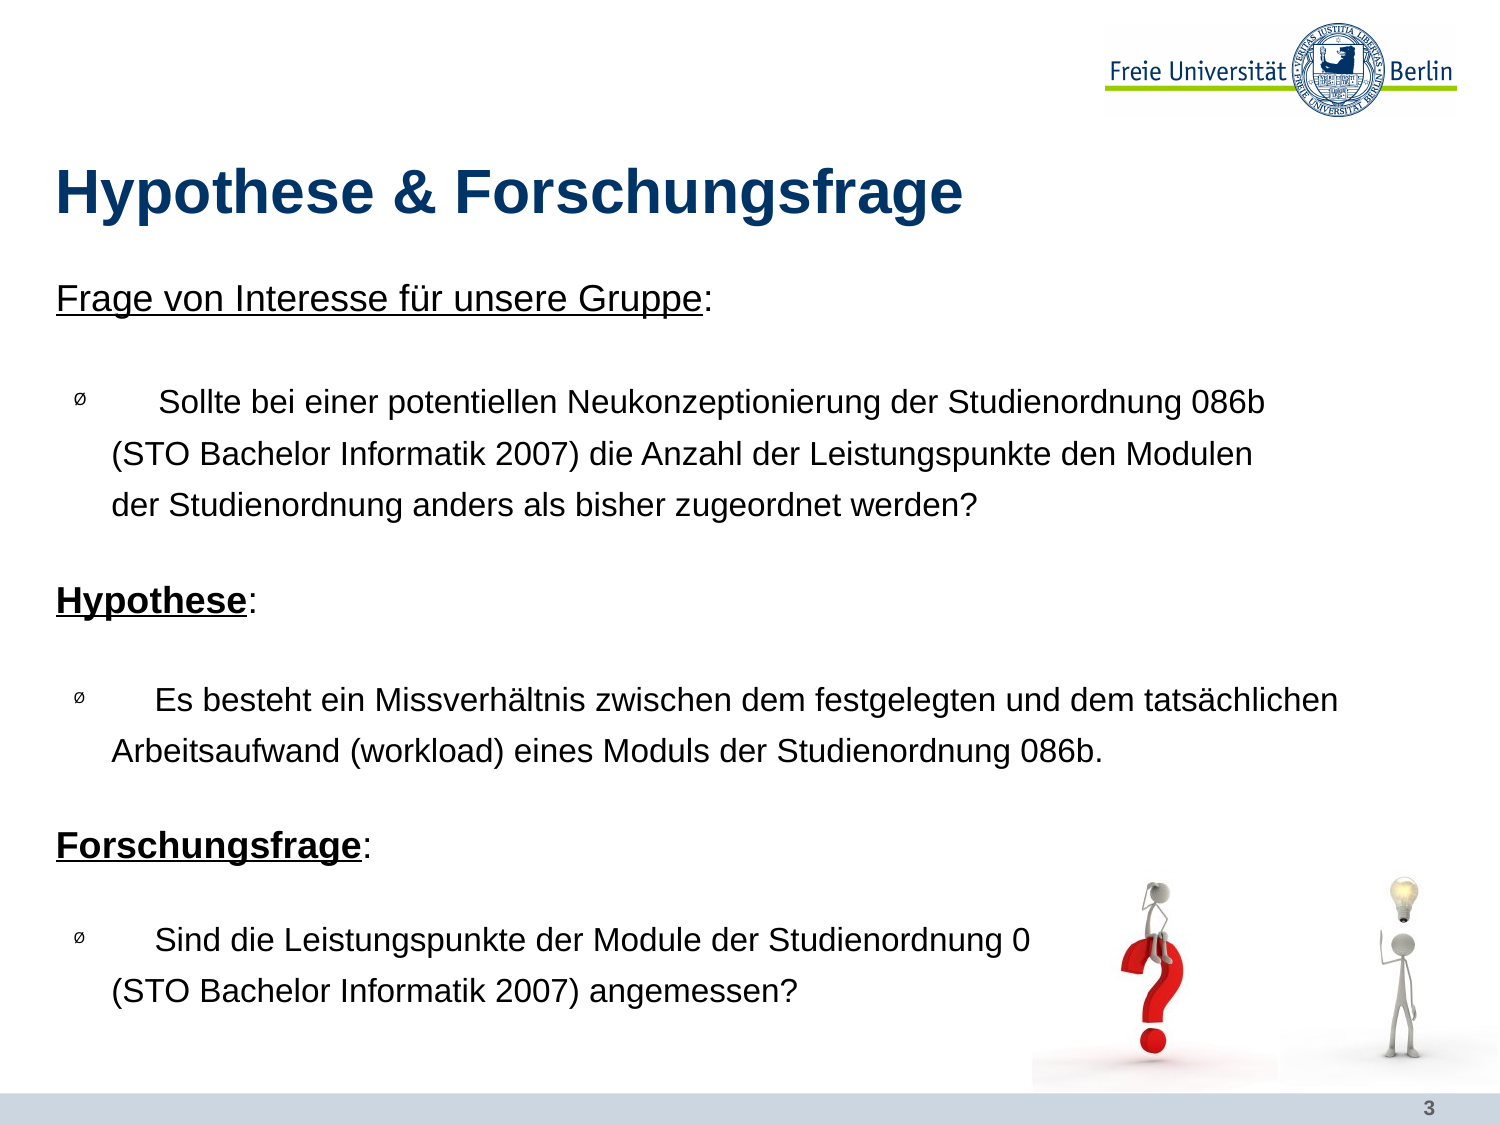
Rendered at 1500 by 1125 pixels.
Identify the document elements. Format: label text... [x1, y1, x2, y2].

picture [1031, 870, 1498, 1092]
title Hypothese & Forschungsfrage [41, 155, 1459, 226]
list Frage von Interesse für unsere Gruppe: Sollte bei einer potentiellen Neukonzeptionierung der Studienordnung 086b (STO Bachelor Informatik 2007) die Anzahl der Leistungspunkte den Modulen der Studienordnung anders als bisher zugeordnet werden? Hypothese: Es besteht ein Missverhältnis zwischen dem festgelegten und dem tatsächlichen Arbeitsaufwand (workload) eines Moduls der Studienordnung 086b. Forschungsfrage: Sind die Leistungspunkte der Module der Studienordnung 086b (STO Bachelor Informatik 2007) angemessen? [41, 265, 1459, 1064]
picture [1105, 23, 1457, 117]
